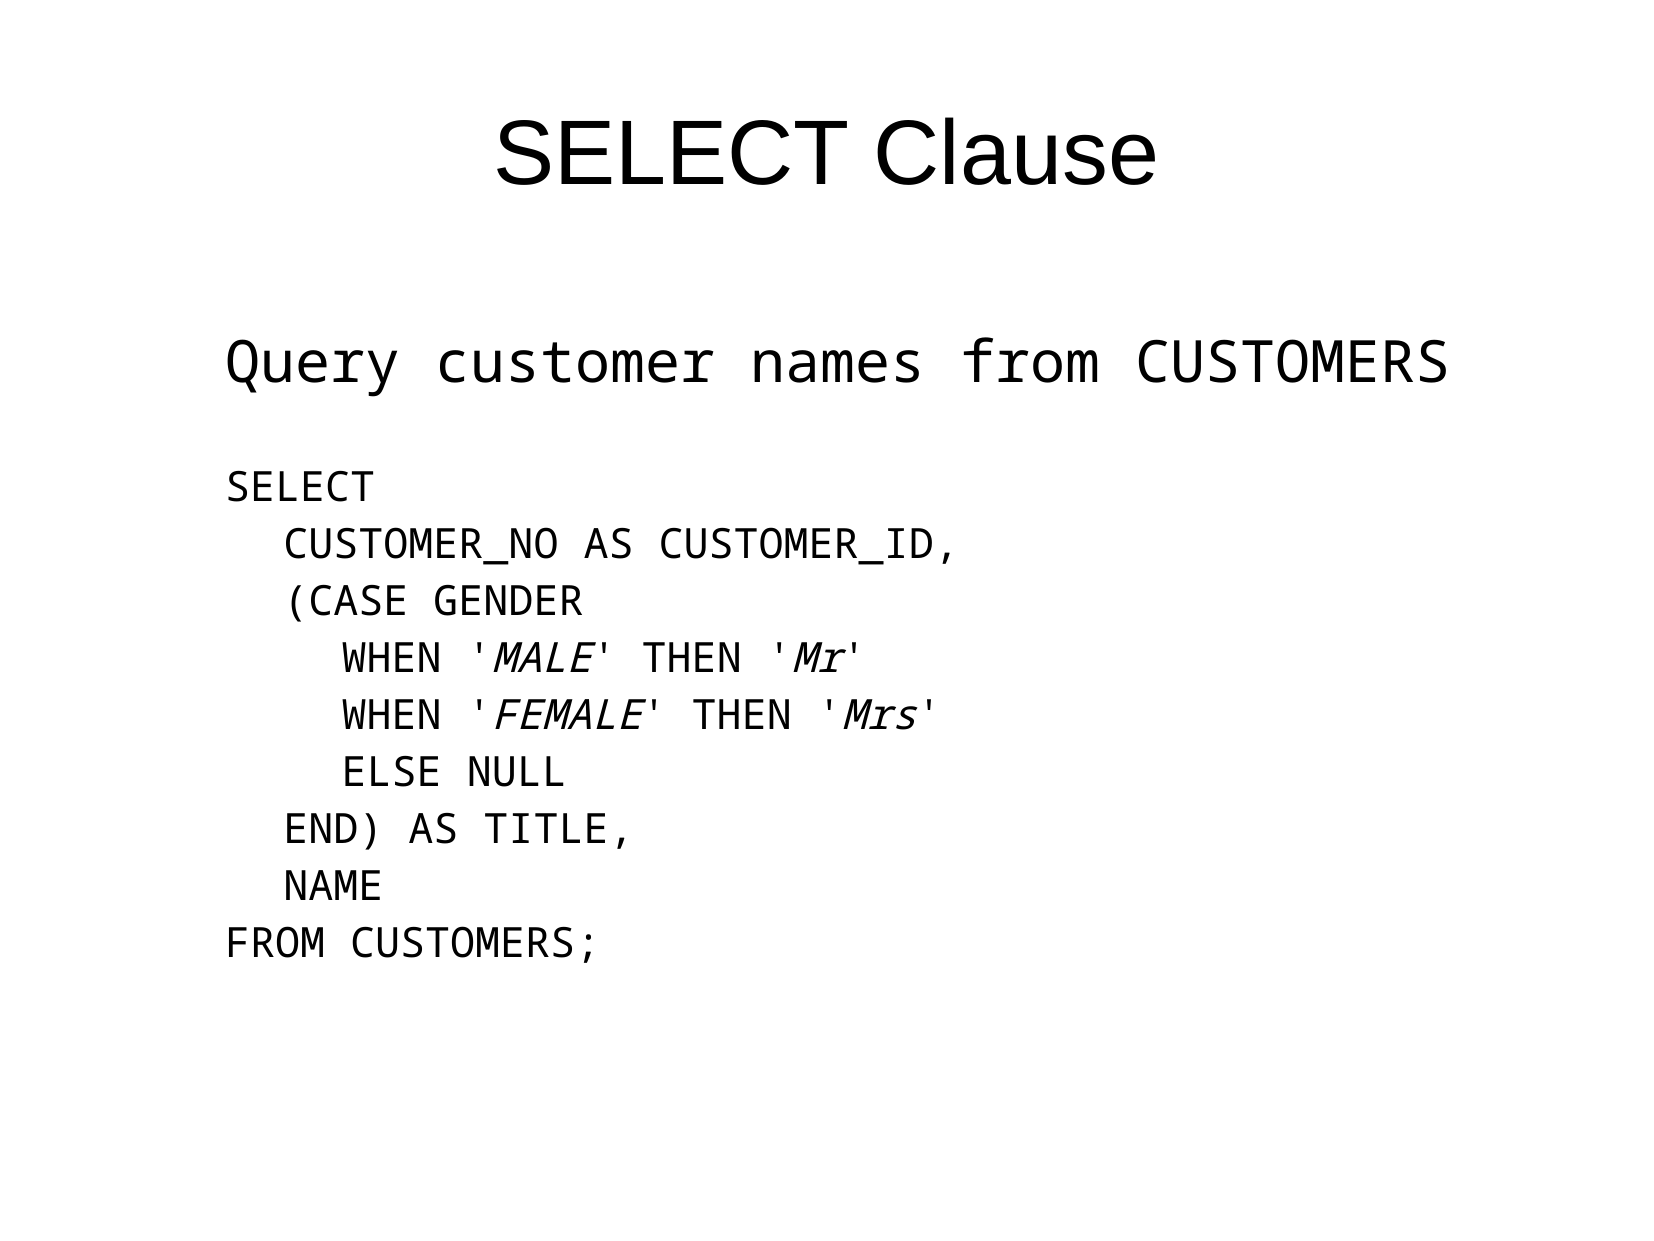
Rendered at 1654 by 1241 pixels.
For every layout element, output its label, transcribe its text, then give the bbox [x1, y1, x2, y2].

title SELECT Clause [82, 49, 1571, 257]
subtitle Query customer names from CUSTOMERS SELECT CUSTOMER_NO AS CUSTOMER_ID, (CASE GENDER WHEN 'MALE' THEN 'Mr' WHEN 'FEMALE' THEN 'Mrs' ELSE NULL END) AS TITLE, NAME FROM CUSTOMERS; [225, 330, 1516, 961]
